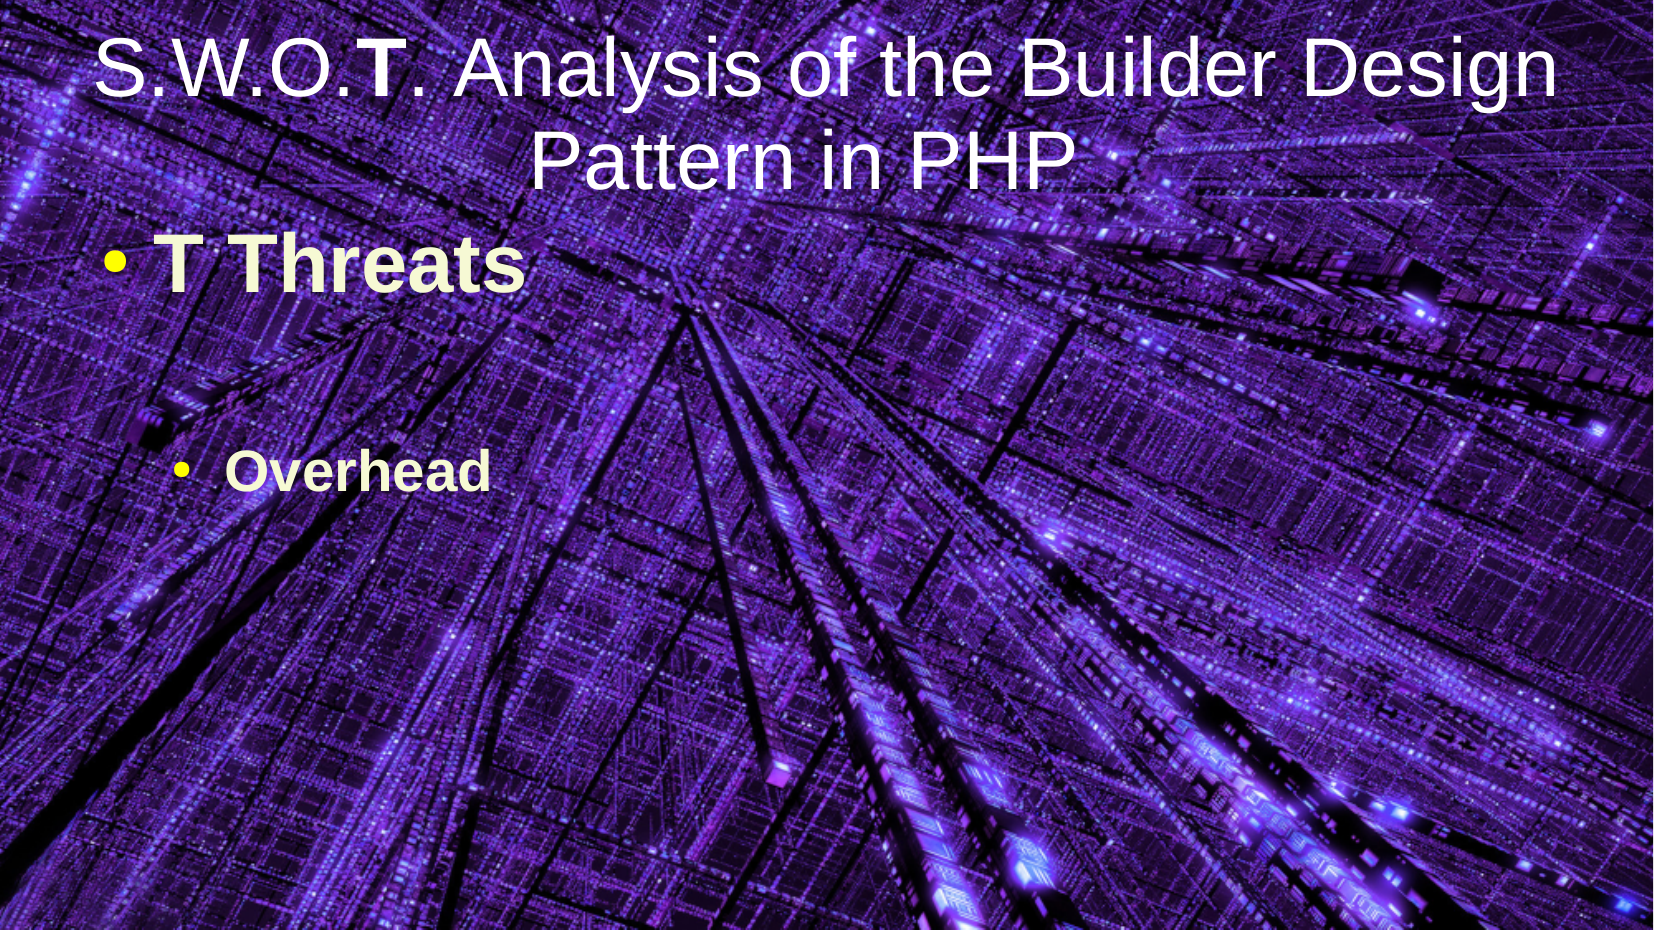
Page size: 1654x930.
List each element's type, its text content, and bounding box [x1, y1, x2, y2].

list T Threats Overhead [82, 217, 1571, 757]
title S.W.O.T. Analysis of the Builder Design Pattern in PHP [82, 21, 1571, 208]
picture [0, 0, 1654, 930]
